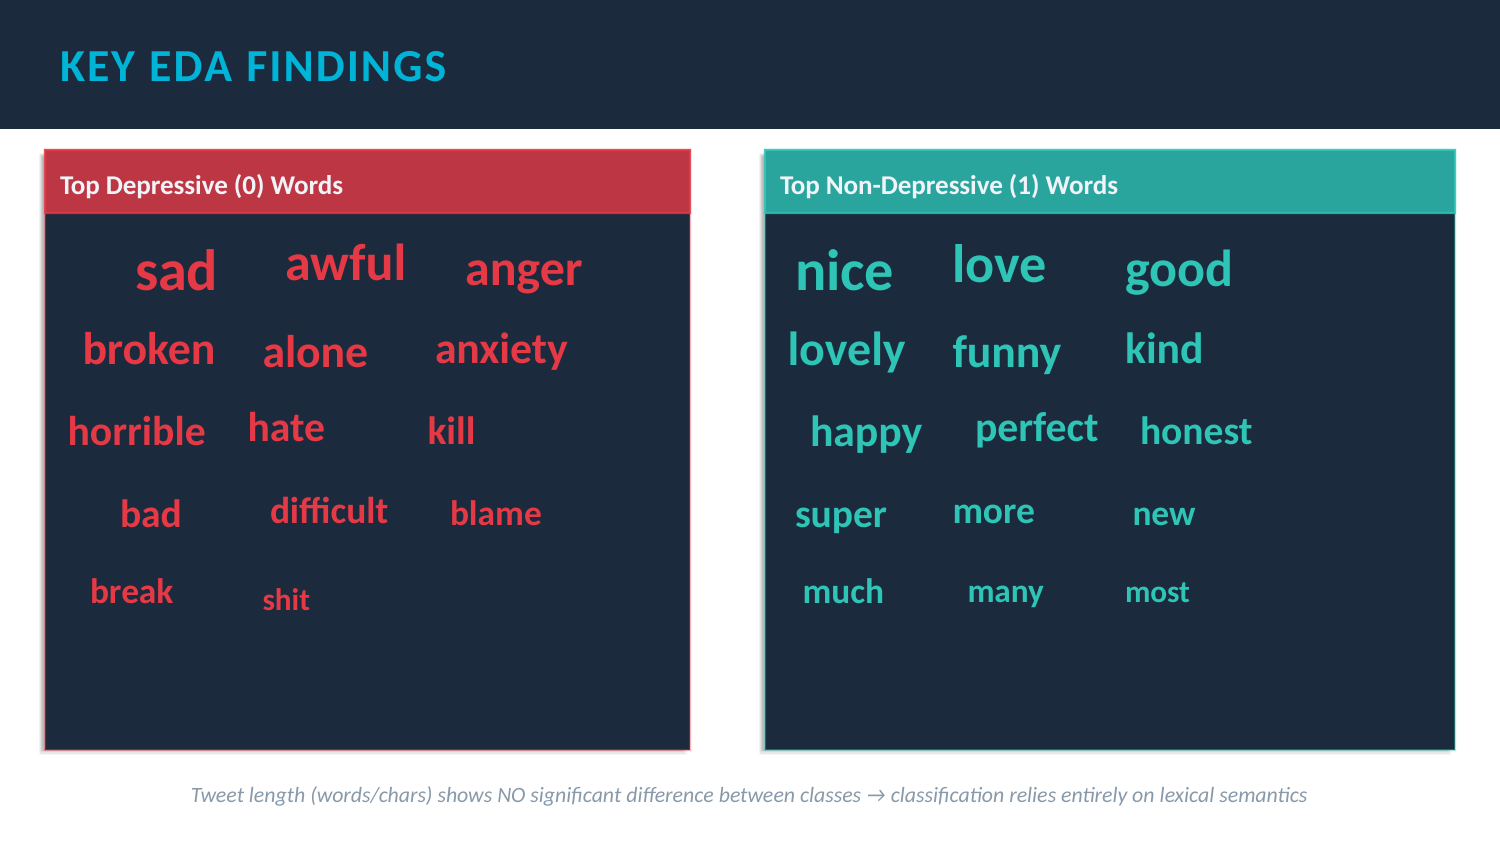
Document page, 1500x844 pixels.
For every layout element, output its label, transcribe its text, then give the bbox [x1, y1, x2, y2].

text_box awful [285, 228, 465, 291]
text_box Top Non-Depressive (1) Words [780, 157, 1425, 210]
text_box new [1133, 480, 1328, 543]
text_box bad [120, 480, 300, 543]
text_box more [953, 477, 1148, 540]
text_box KEY EDA FINDINGS [60, 18, 1410, 108]
text_box perfect [975, 393, 1170, 456]
text_box [0, 0, 1500, 128]
text_box [765, 150, 1455, 750]
text_box blame [450, 480, 630, 543]
text_box super [795, 480, 990, 543]
text_box broken [83, 315, 263, 378]
text_box break [90, 558, 270, 621]
text_box kind [1125, 315, 1320, 378]
text_box Tweet length (words/chars) shows NO significant difference between classes → classification relies entirely on lexical semantics [45, 765, 1455, 822]
text_box lovely [788, 315, 983, 378]
text_box horrible [68, 397, 248, 461]
text_box alone [263, 318, 443, 381]
text_box honest [1140, 397, 1335, 461]
text_box [45, 150, 690, 750]
text_box funny [953, 318, 1148, 381]
text_box nice [795, 232, 990, 296]
text_box many [968, 558, 1125, 621]
text_box difficult [270, 477, 450, 540]
text_box anxiety [435, 315, 615, 378]
text_box most [1125, 558, 1320, 621]
text_box shit [263, 576, 443, 621]
text_box Top Depressive (0) Words [60, 157, 675, 210]
text_box hate [248, 393, 428, 456]
text_box much [803, 558, 968, 621]
text_box love [953, 228, 1148, 291]
text_box happy [810, 397, 1005, 461]
text_box anger [465, 234, 645, 297]
text_box kill [428, 397, 608, 461]
text_box good [1125, 234, 1320, 297]
text_box sad [135, 232, 315, 296]
